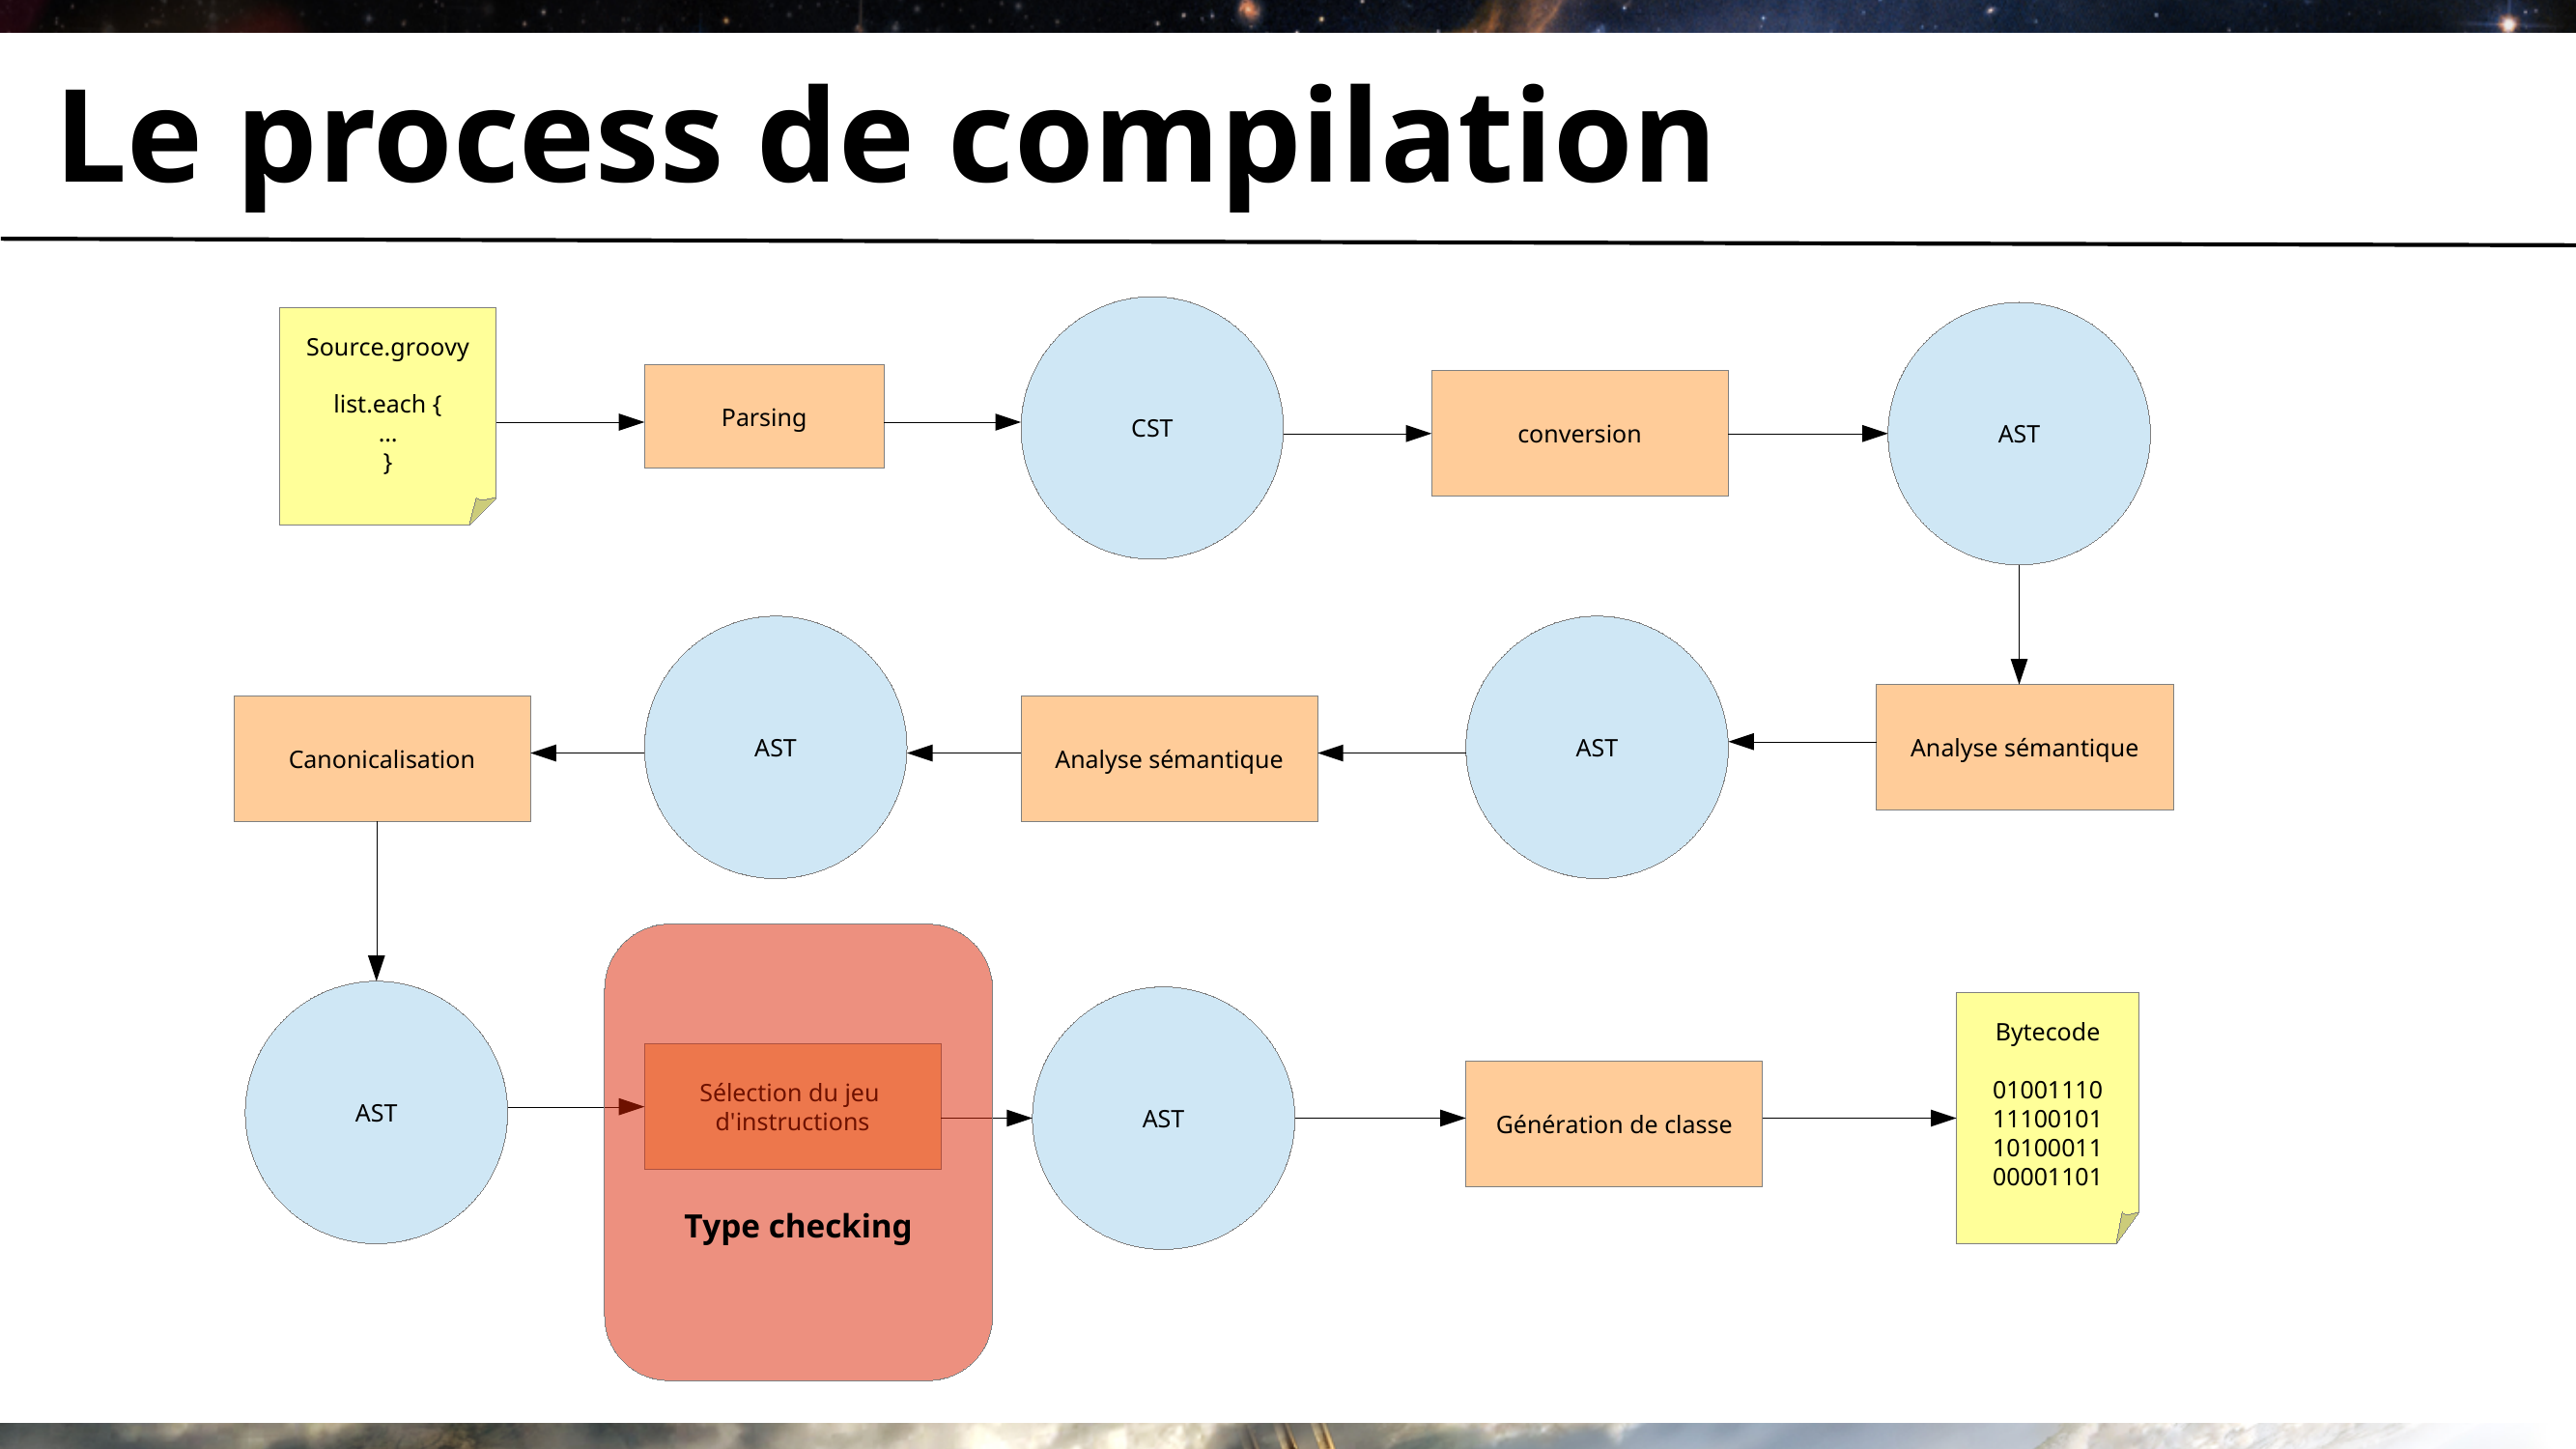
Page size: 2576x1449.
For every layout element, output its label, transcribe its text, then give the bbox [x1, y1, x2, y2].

text_box conversion [1431, 370, 1729, 497]
text_box Canonicalisation [234, 696, 531, 822]
picture [0, 0, 2576, 33]
text_box AST [1887, 301, 2151, 565]
picture [0, 1423, 2576, 1449]
text_box Parsing [644, 364, 885, 469]
text_box Type checking [604, 923, 993, 1381]
text_box Analyse sémantique [1021, 696, 1318, 822]
text_box Source.groovy list.each { … } [279, 307, 496, 526]
text_box CST [1021, 297, 1284, 559]
text_box AST [1032, 986, 1295, 1250]
text_box Bytecode 01001110 11100101 10100011 00001101 [1956, 992, 2139, 1244]
text_box AST [644, 615, 908, 879]
title Le process de compilation [45, 12, 2528, 250]
text_box AST [1465, 615, 1729, 879]
text_box Génération de classe [1465, 1061, 1763, 1187]
text_box AST [244, 980, 508, 1244]
text_box Analyse sémantique [1876, 684, 2174, 810]
